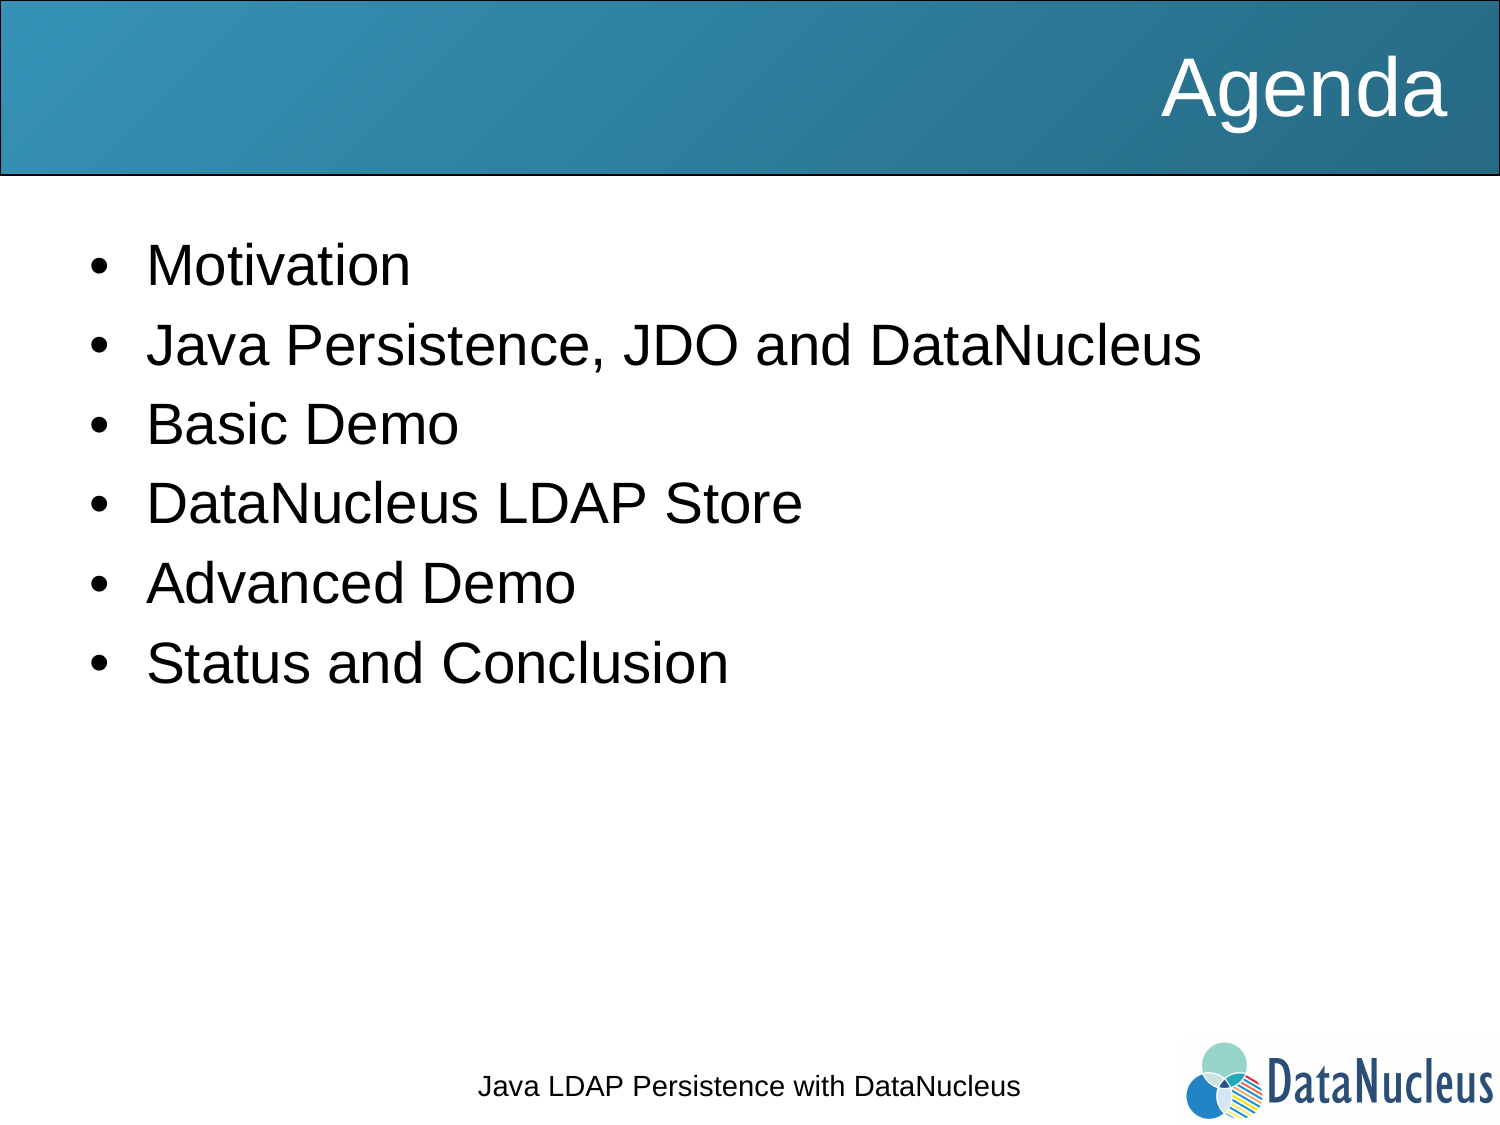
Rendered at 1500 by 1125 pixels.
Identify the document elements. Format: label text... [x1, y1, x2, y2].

list Motivation Java Persistence, JDO and DataNucleus Basic Demo DataNucleus LDAP Store Advanced Demo Status and Conclusion [75, 224, 1426, 1013]
picture [1178, 1038, 1500, 1125]
title Agenda [237, 12, 1463, 163]
